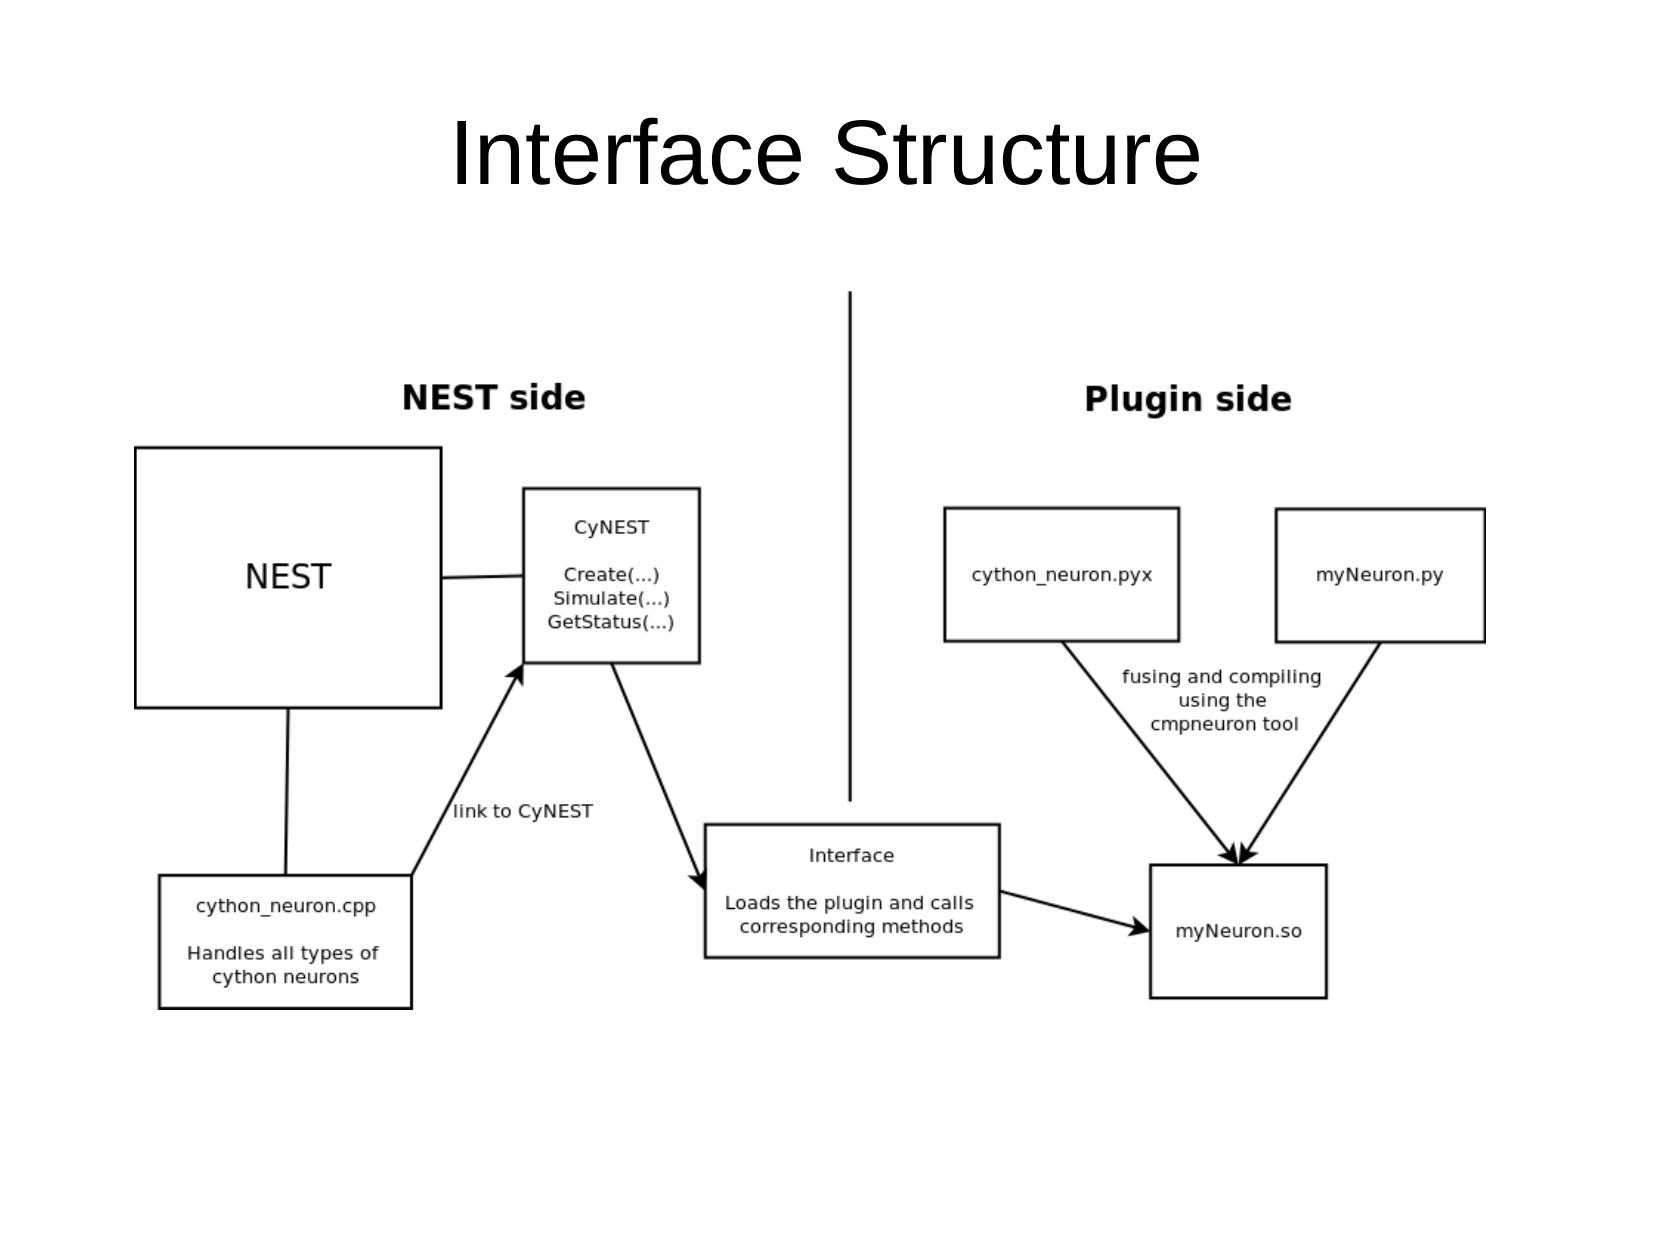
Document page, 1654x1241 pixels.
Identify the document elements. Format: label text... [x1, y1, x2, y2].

title Interface Structure [82, 49, 1571, 257]
picture [134, 290, 1486, 1010]
